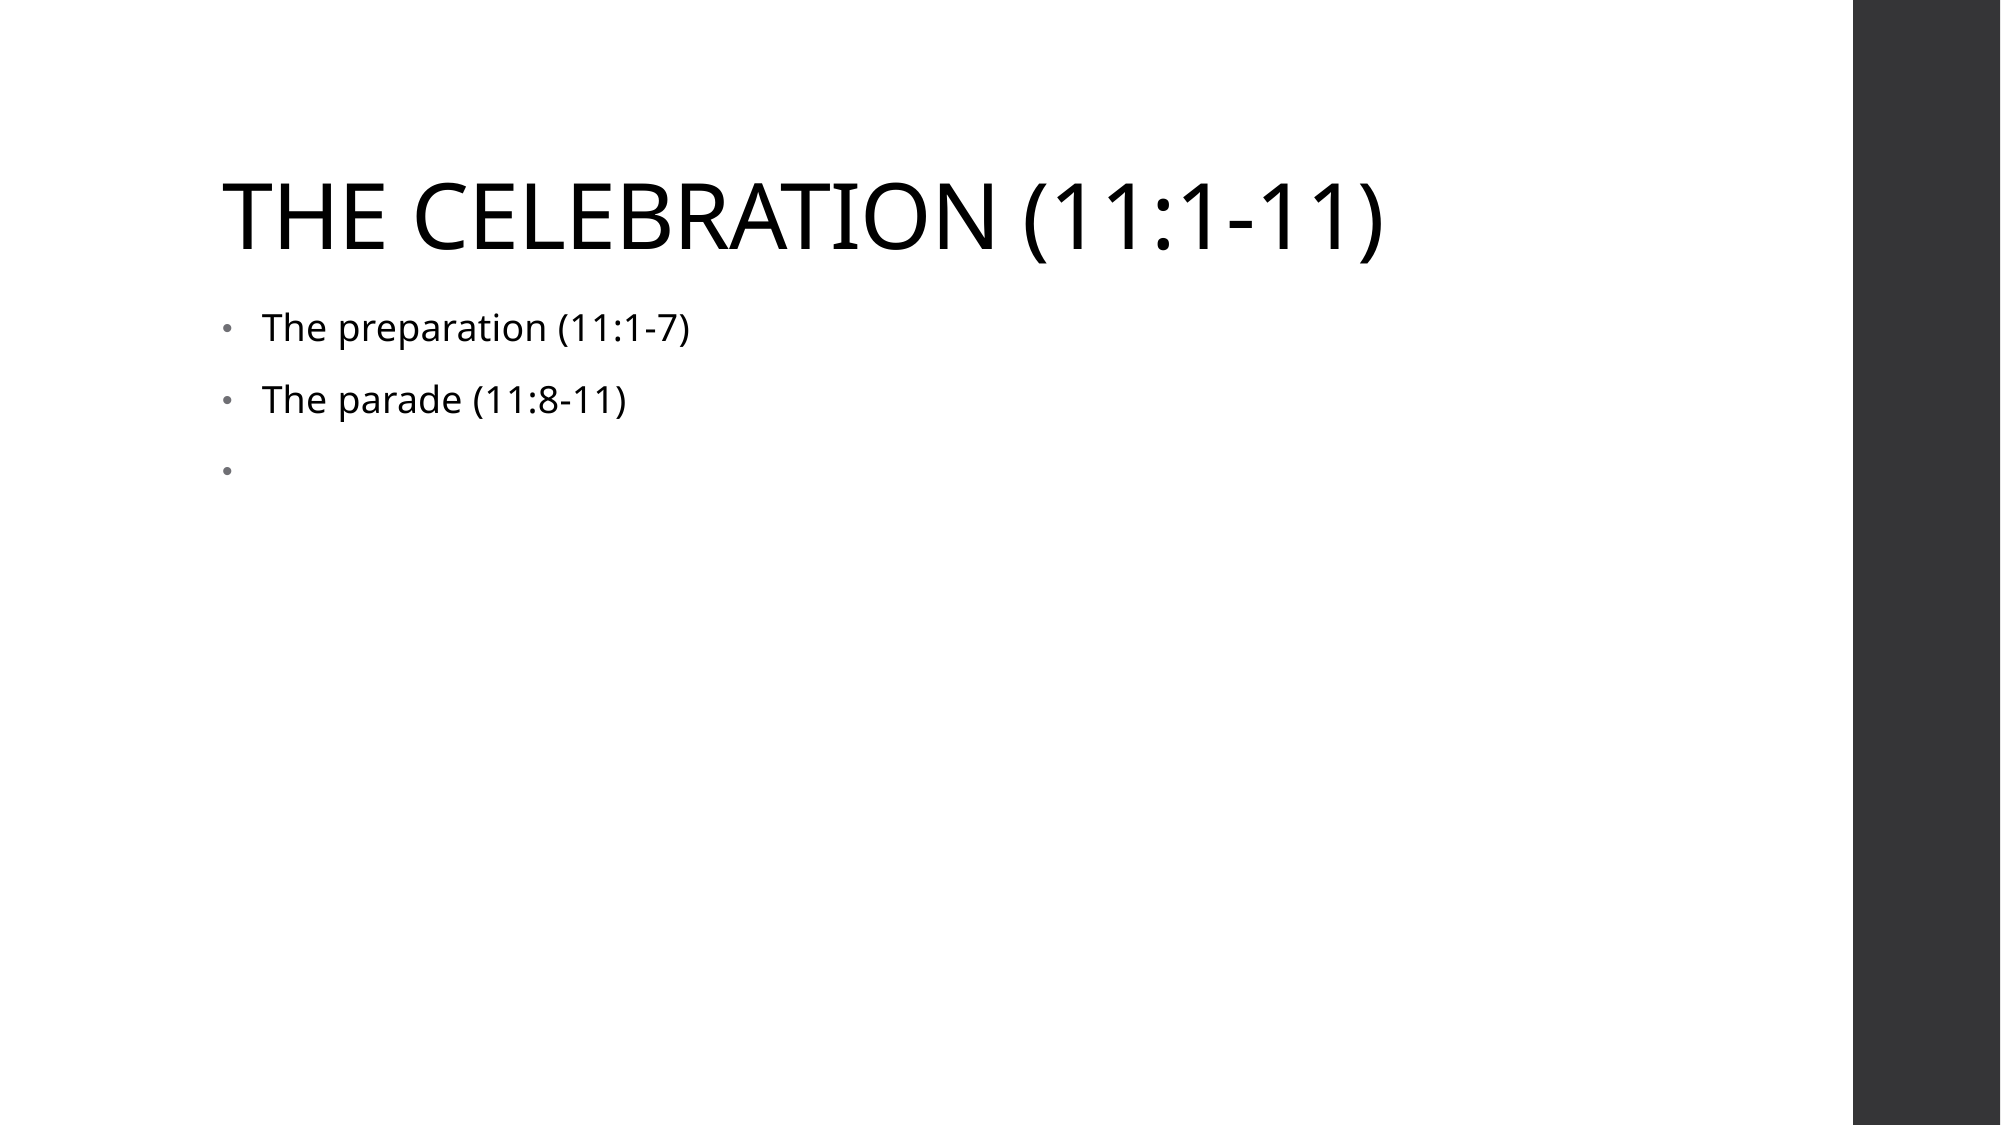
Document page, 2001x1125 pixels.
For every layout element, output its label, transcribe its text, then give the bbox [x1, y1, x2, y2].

title THE CELEBRATION (11:1-11) [206, 60, 1797, 278]
list The preparation (11:1-7) The parade (11:8-11) [206, 299, 1617, 1014]
